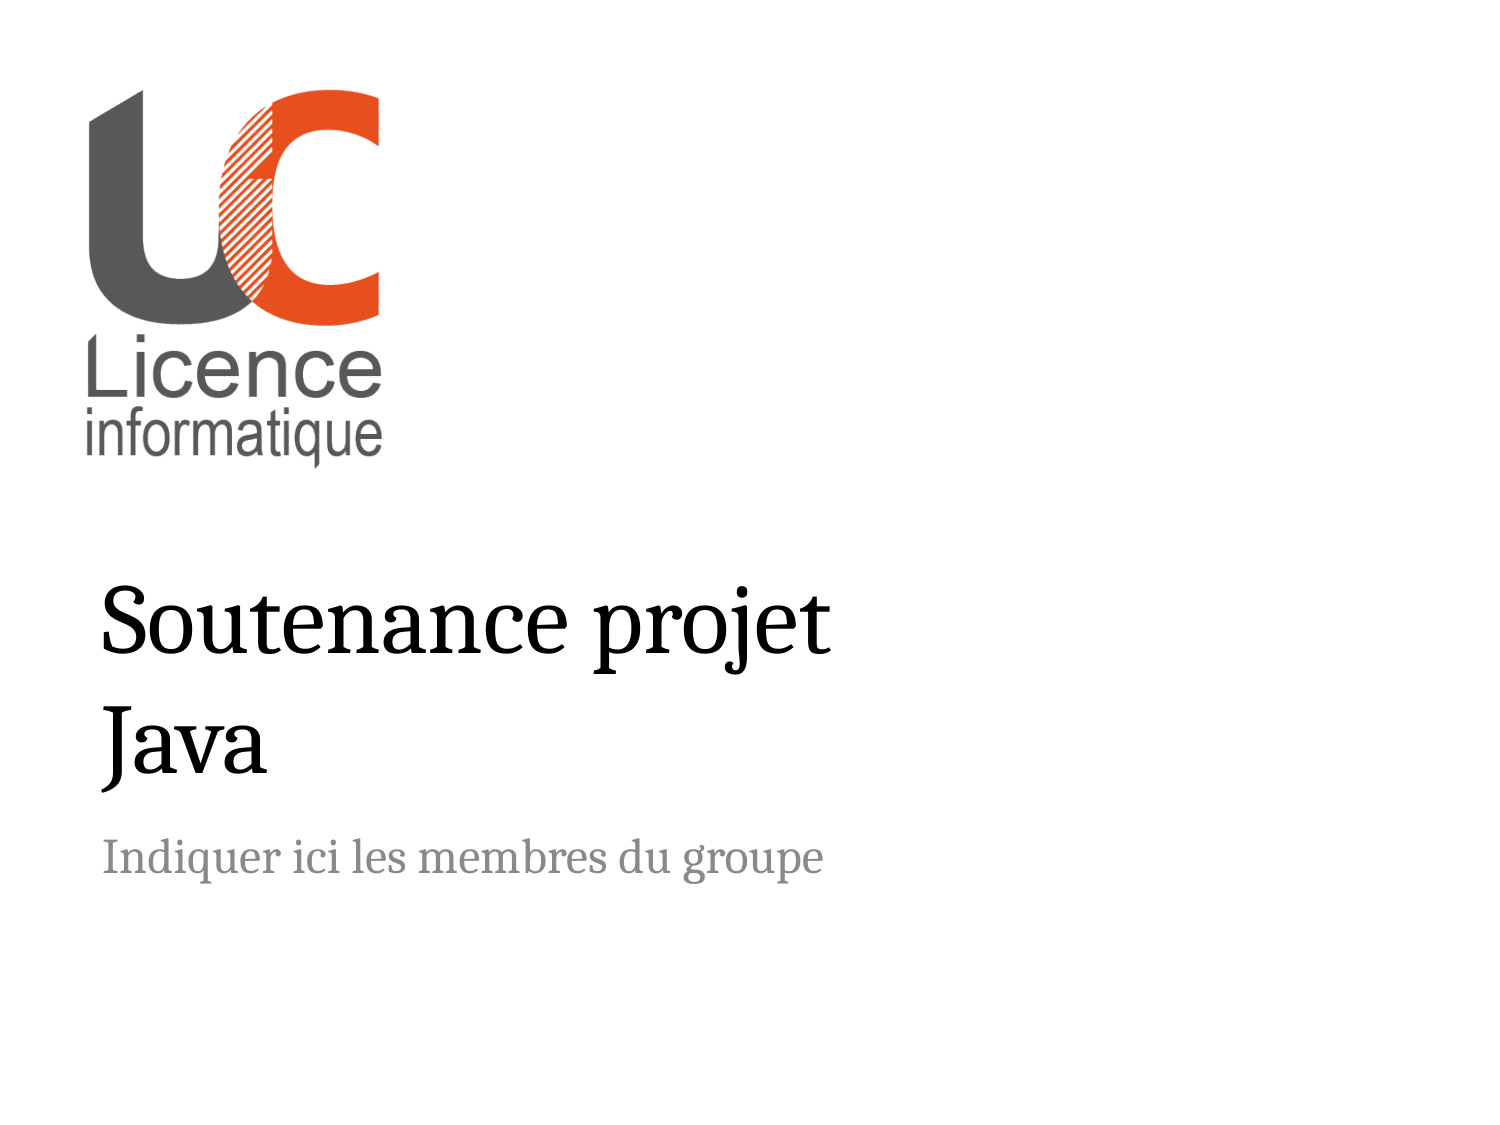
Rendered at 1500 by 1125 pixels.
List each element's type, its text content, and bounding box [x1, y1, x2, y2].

picture [64, 72, 401, 473]
title Soutenance projet Java [87, 507, 950, 801]
subtitle Indiquer ici les membres du groupe [87, 816, 950, 947]
